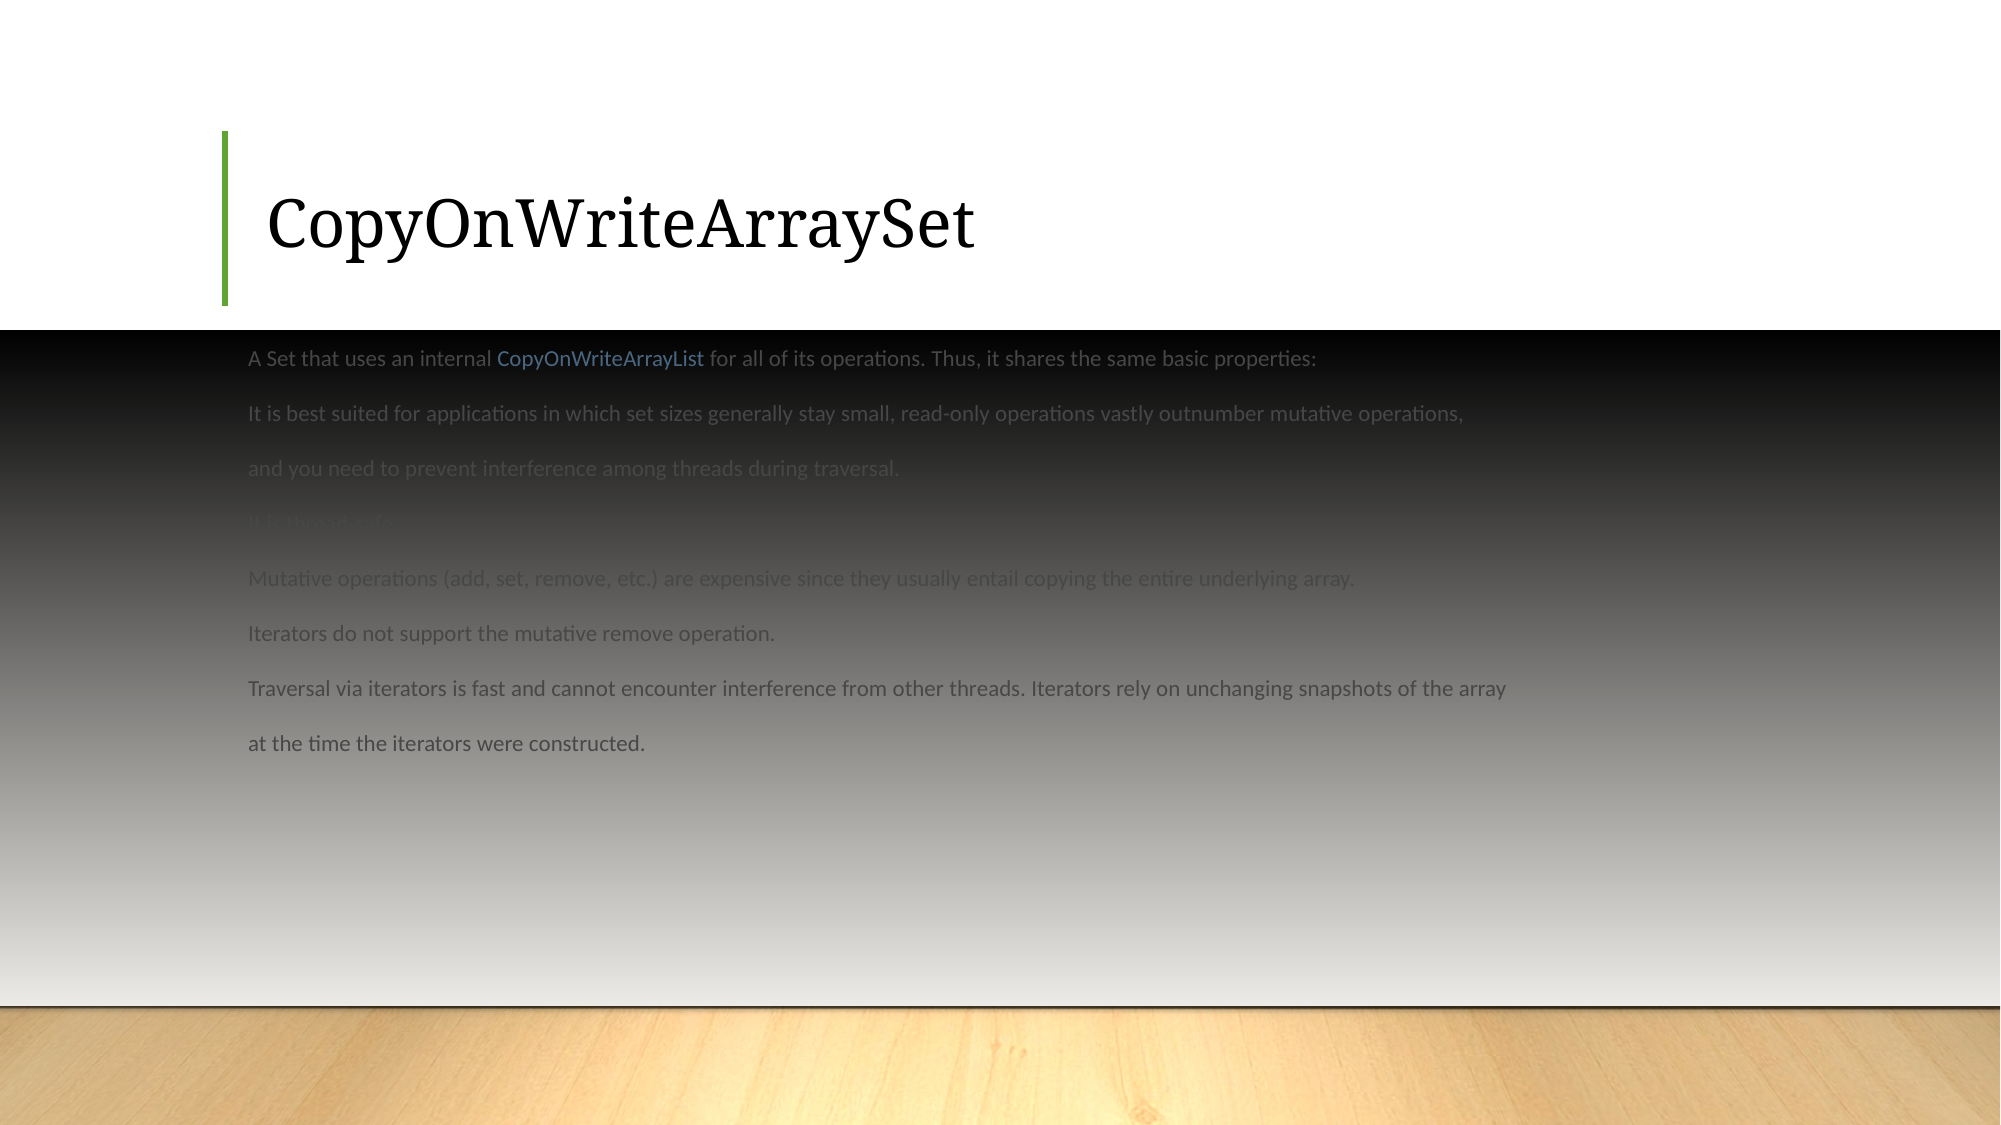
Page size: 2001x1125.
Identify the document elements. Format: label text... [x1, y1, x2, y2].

text_box A Set that uses an internal CopyOnWriteArrayList for all of its operations. Thus, it shares the same basic properties: It is best suited for applications in which set sizes generally stay small, read-only operations vastly outnumber mutative operations, and you need to prevent interference among threads during traversal. It is thread-safe. Mutative operations (add, set, remove, etc.) are expensive since they usually entail copying the entire underlying array. Iterators do not support the mutative remove operation. Traversal via iterators is fast and cannot encounter interference from other threads. Iterators rely on unchanging snapshots of the array at the time the iterators were constructed. [233, 308, 2000, 817]
title CopyOnWriteArraySet [251, 97, 1814, 270]
